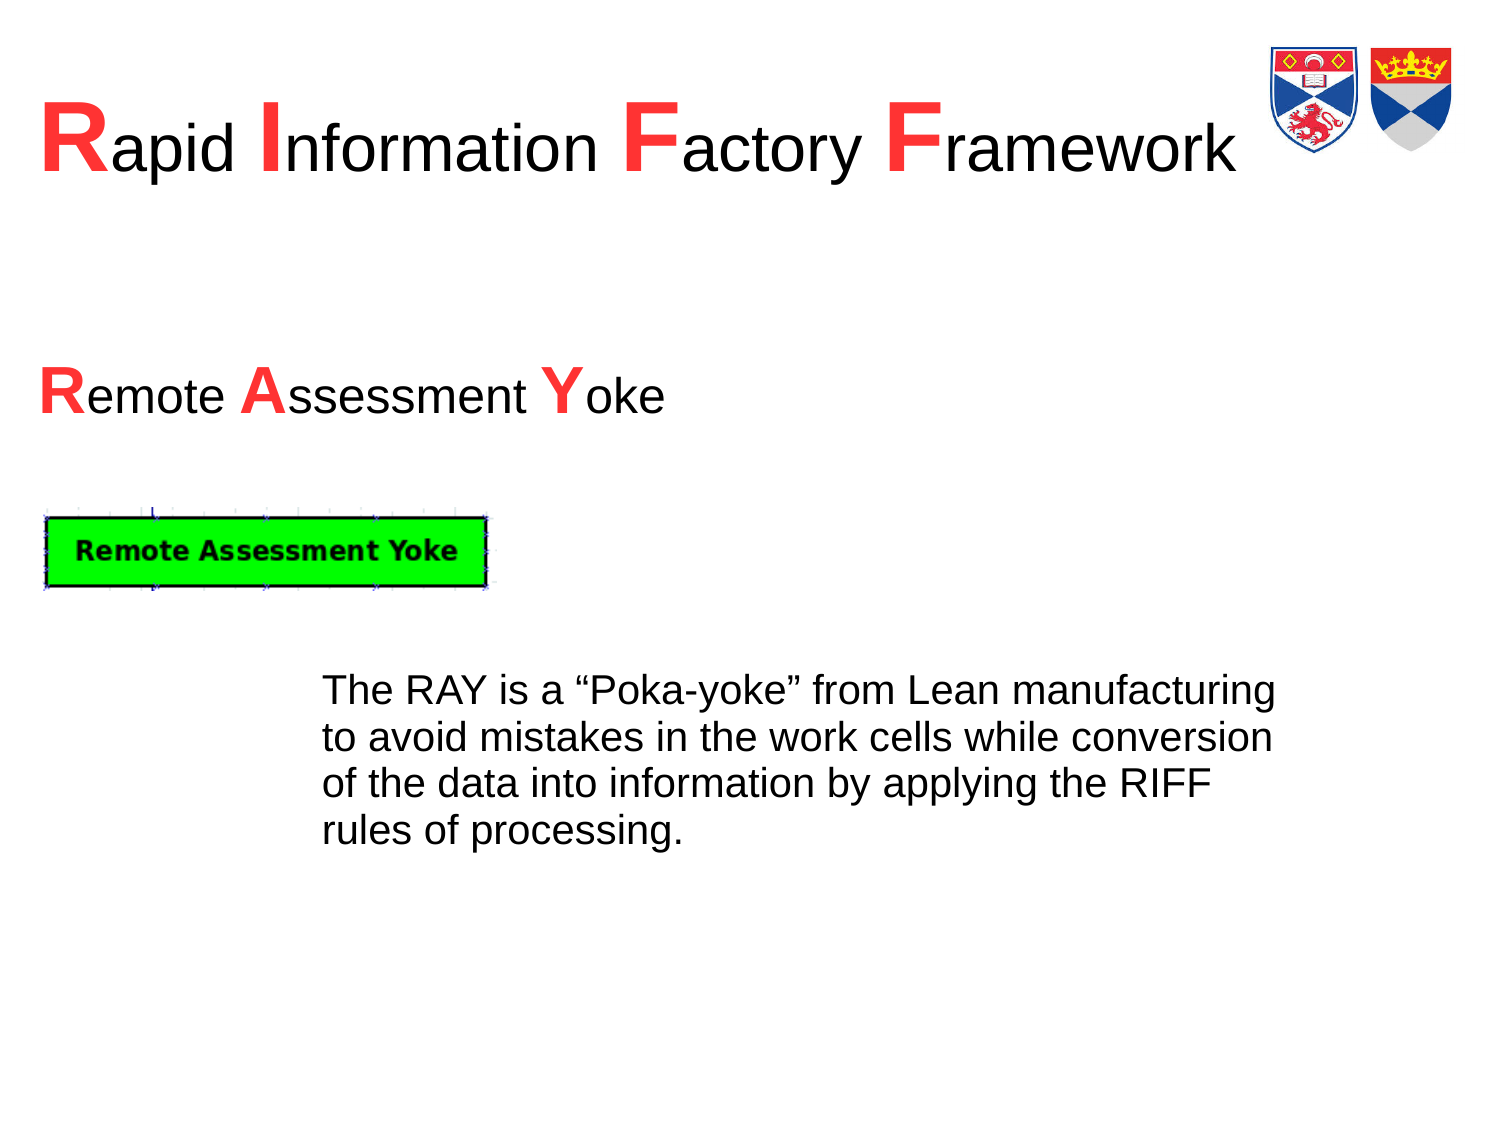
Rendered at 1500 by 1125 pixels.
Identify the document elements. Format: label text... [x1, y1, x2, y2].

text_box Rapid Information Factory Framework [23, 73, 1269, 201]
picture [42, 507, 497, 591]
picture [1268, 45, 1465, 154]
text_box Remote Assessment Yoke [23, 345, 1458, 438]
text_box The RAY is a “Poka-yoke” from Lean manufacturing to avoid mistakes in the work cells while conversion of the data into information by applying the RIFF rules of processing. [307, 659, 1300, 910]
